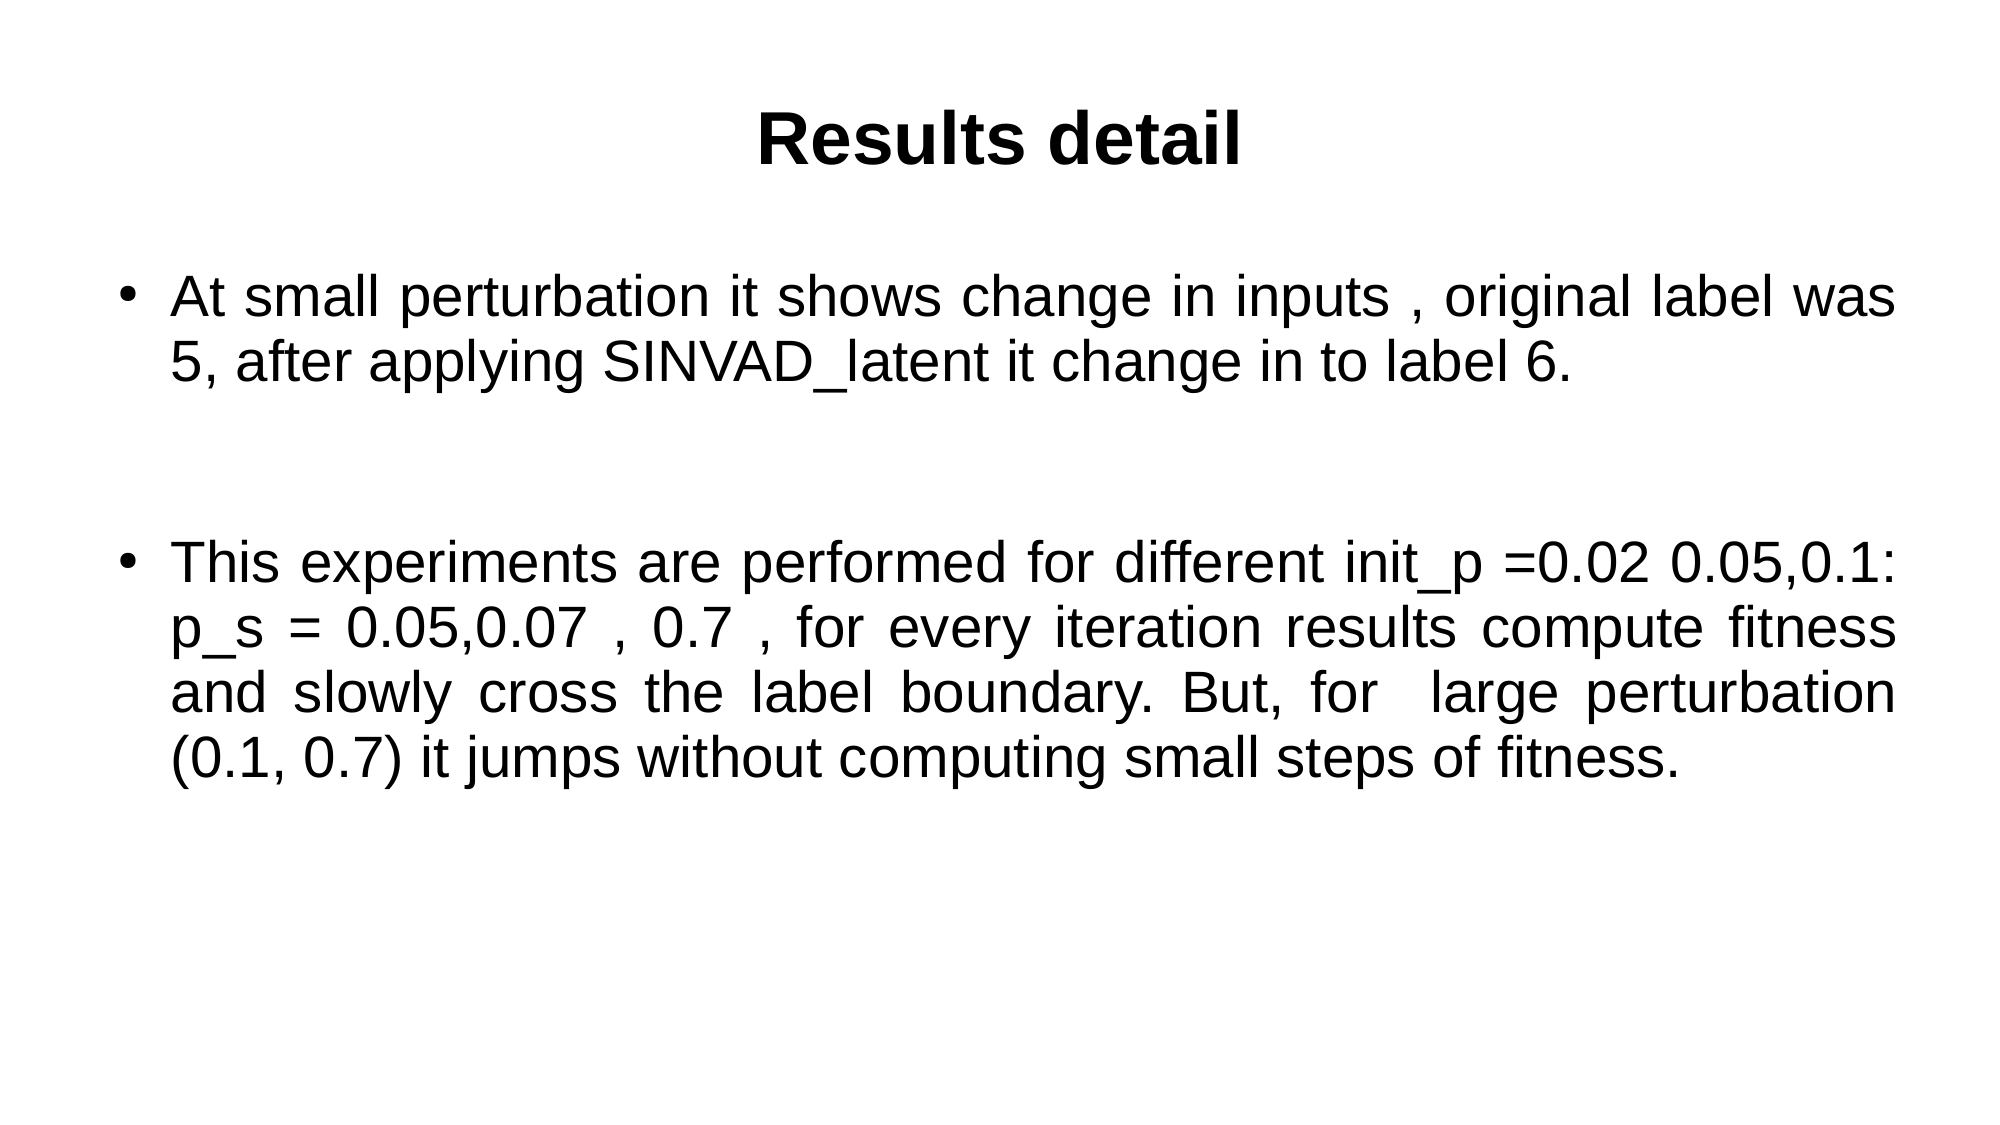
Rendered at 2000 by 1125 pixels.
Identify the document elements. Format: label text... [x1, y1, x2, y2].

list At small perturbation it shows change in inputs , original label was 5, after applying SINVAD_latent it change in to label 6. This experiments are performed for different init_p =0.02 0.05,0.1: p_s = 0.05,0.07 , 0.7 , for every iteration results compute fitness and slowly cross the label boundary. But, for large perturbation (0.1, 0.7) it jumps without computing small steps of fitness. [99, 263, 1900, 916]
title Results detail [99, 44, 1900, 233]
